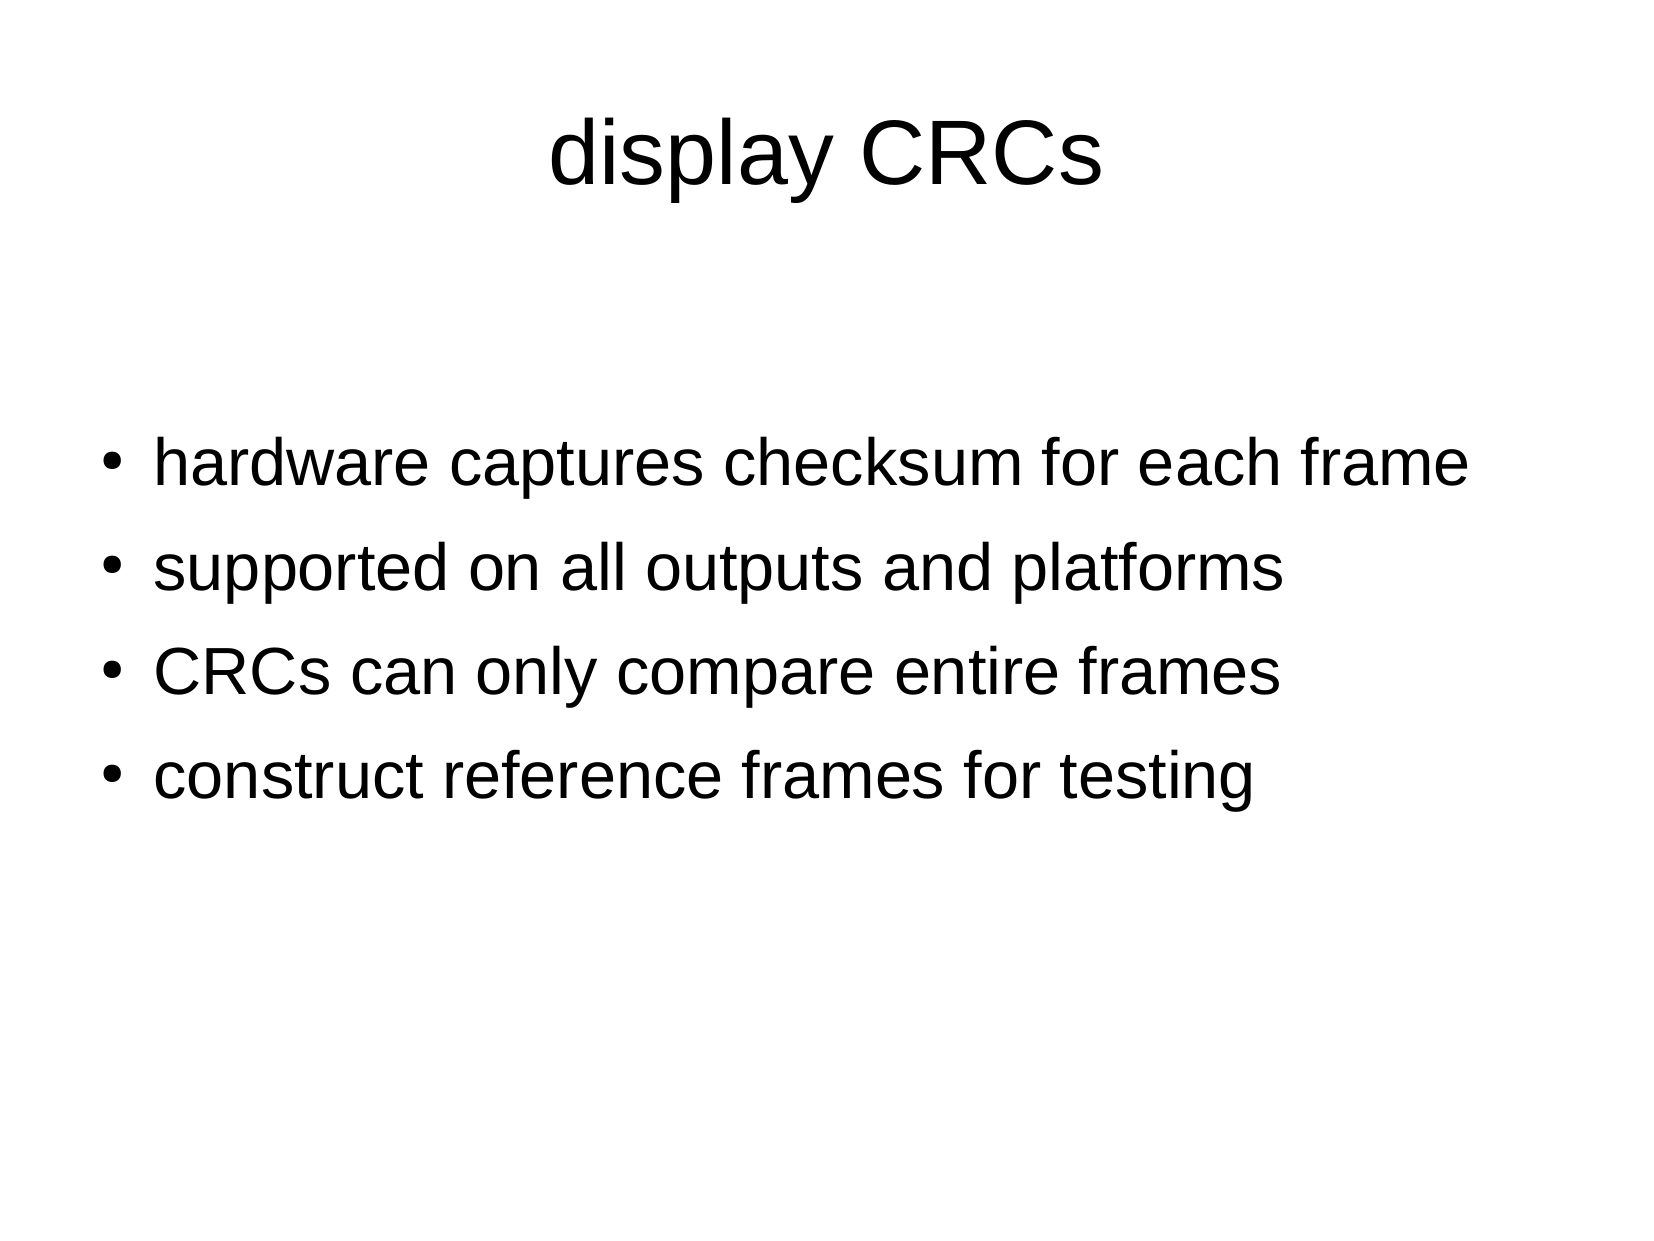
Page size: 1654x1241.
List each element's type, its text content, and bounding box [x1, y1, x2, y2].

title display CRCs [82, 49, 1571, 257]
list hardware captures checksum for each frame supported on all outputs and platforms CRCs can only compare entire frames construct reference frames for testing [82, 425, 1571, 1015]
